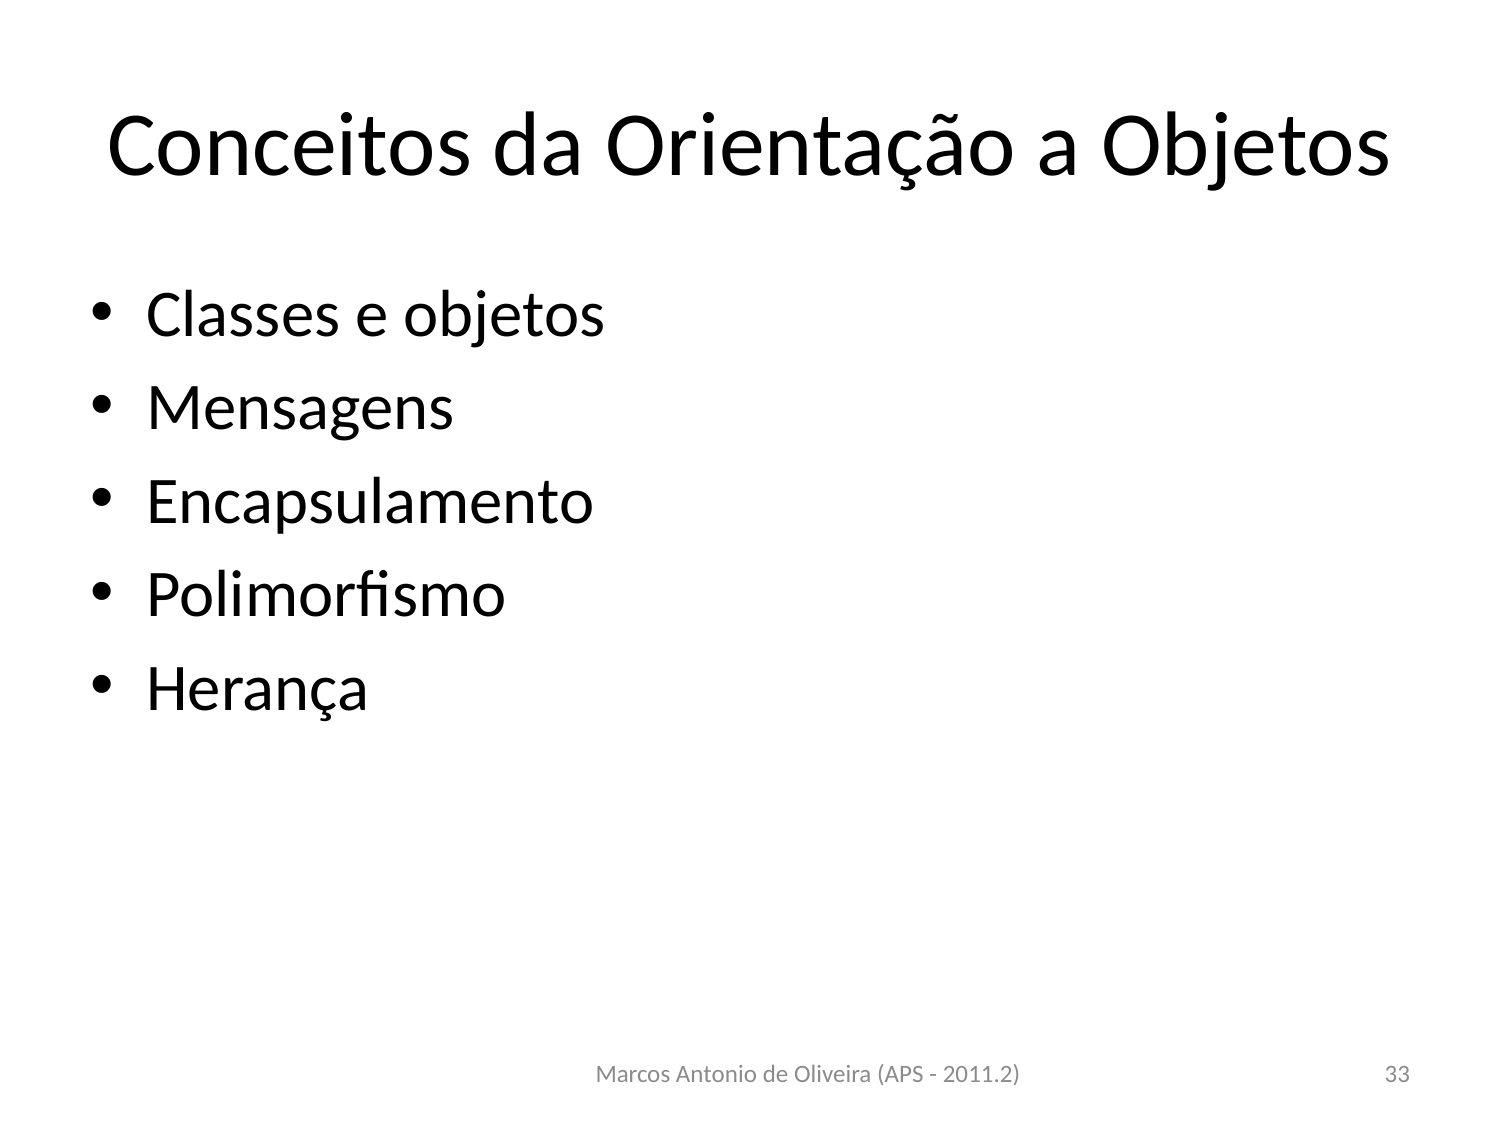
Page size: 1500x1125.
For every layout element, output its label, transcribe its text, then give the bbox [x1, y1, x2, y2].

footer Marcos Antonio de Oliveira (APS - 2011.2) [512, 1042, 1074, 1103]
list Classes e objetos Mensagens Encapsulamento Polimorfismo Herança [75, 262, 1425, 1005]
title Conceitos da Orientação a Objetos [75, 45, 1425, 233]
slide_number <número> [1074, 1042, 1425, 1103]
